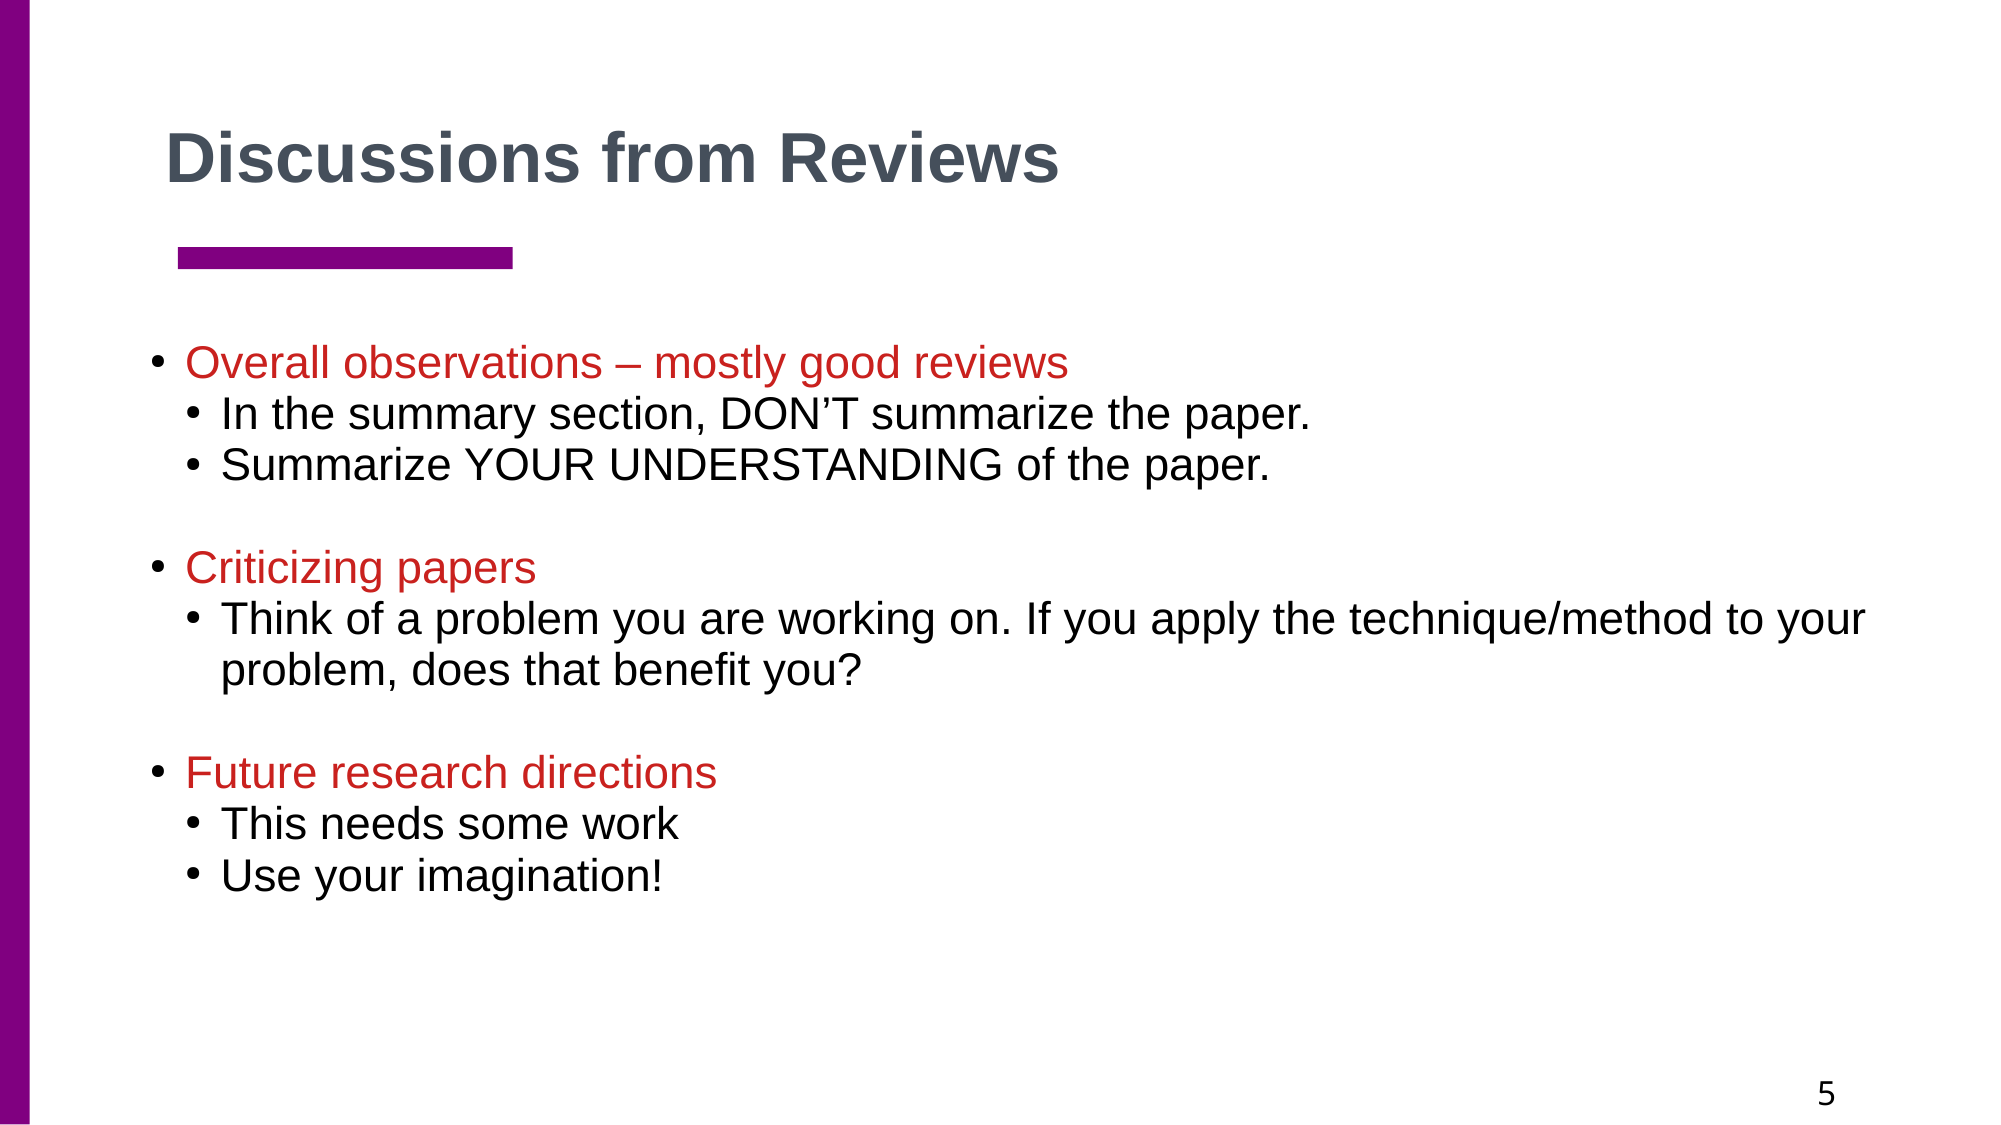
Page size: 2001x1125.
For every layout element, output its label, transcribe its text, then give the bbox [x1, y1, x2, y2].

text_box Overall observations – mostly good reviews In the summary section, DON’T summarize the paper. Summarize YOUR UNDERSTANDING of the paper. Criticizing papers Think of a problem you are working on. If you apply the technique/method to your problem, does that benefit you? Future research directions This needs some work Use your imagination! [135, 329, 1898, 961]
text_box Discussions from Reviews [151, 0, 1849, 212]
